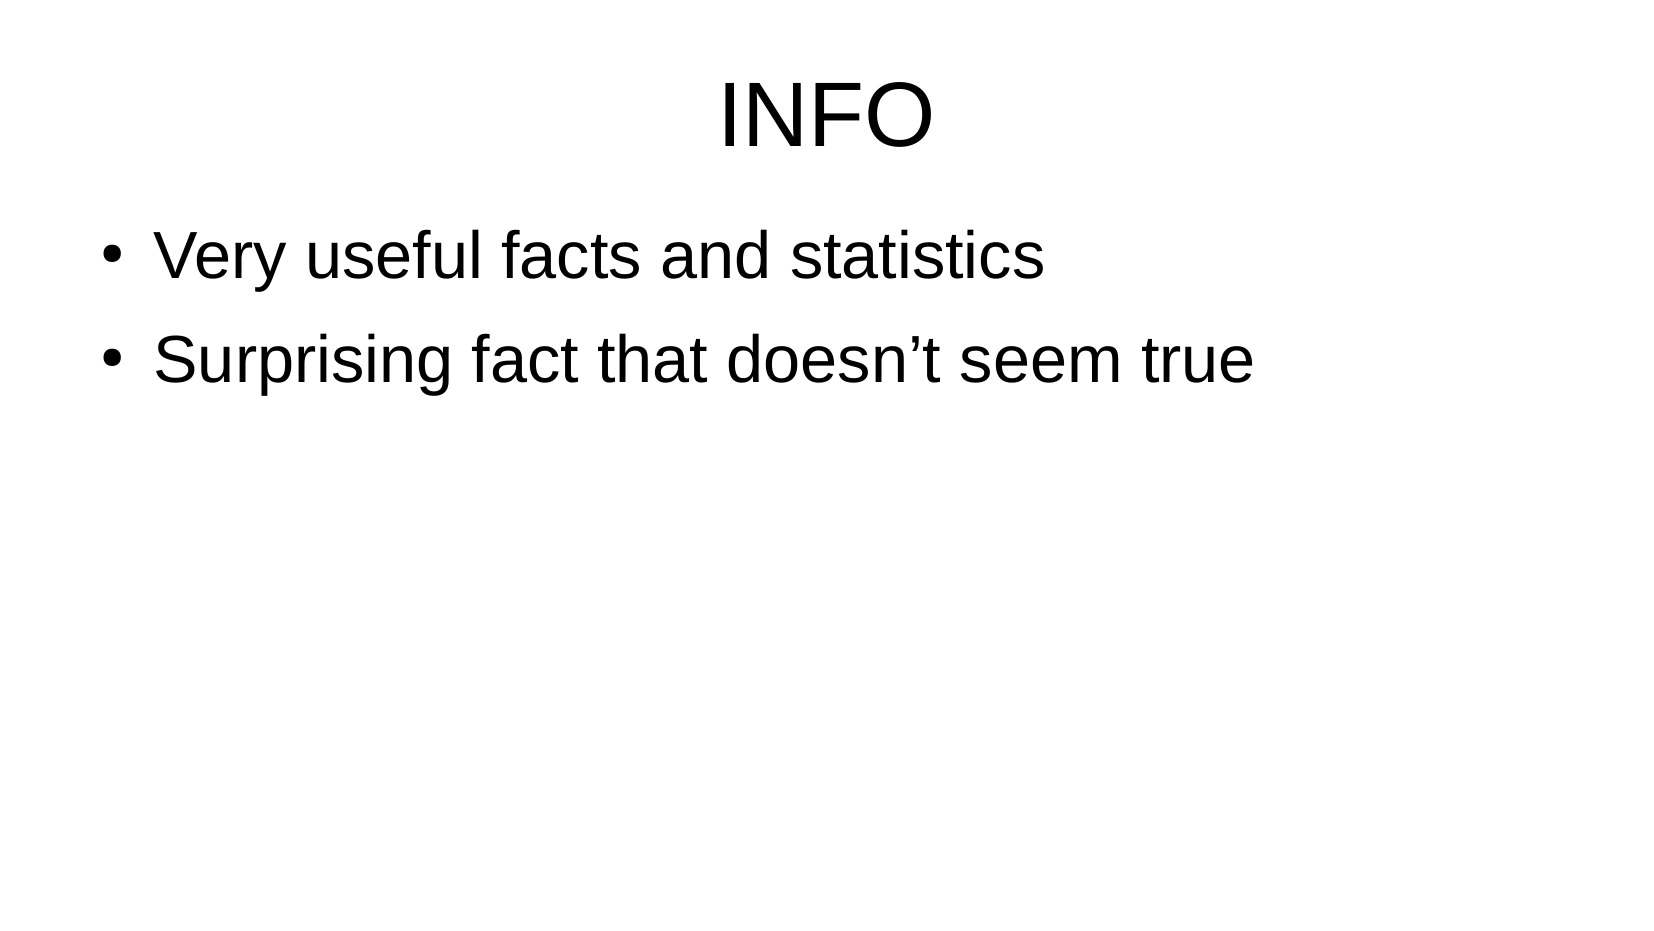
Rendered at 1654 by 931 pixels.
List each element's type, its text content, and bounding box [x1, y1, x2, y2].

title INFO [82, 37, 1571, 193]
list Very useful facts and statistics Surprising fact that doesn’t seem true [82, 217, 1571, 758]
